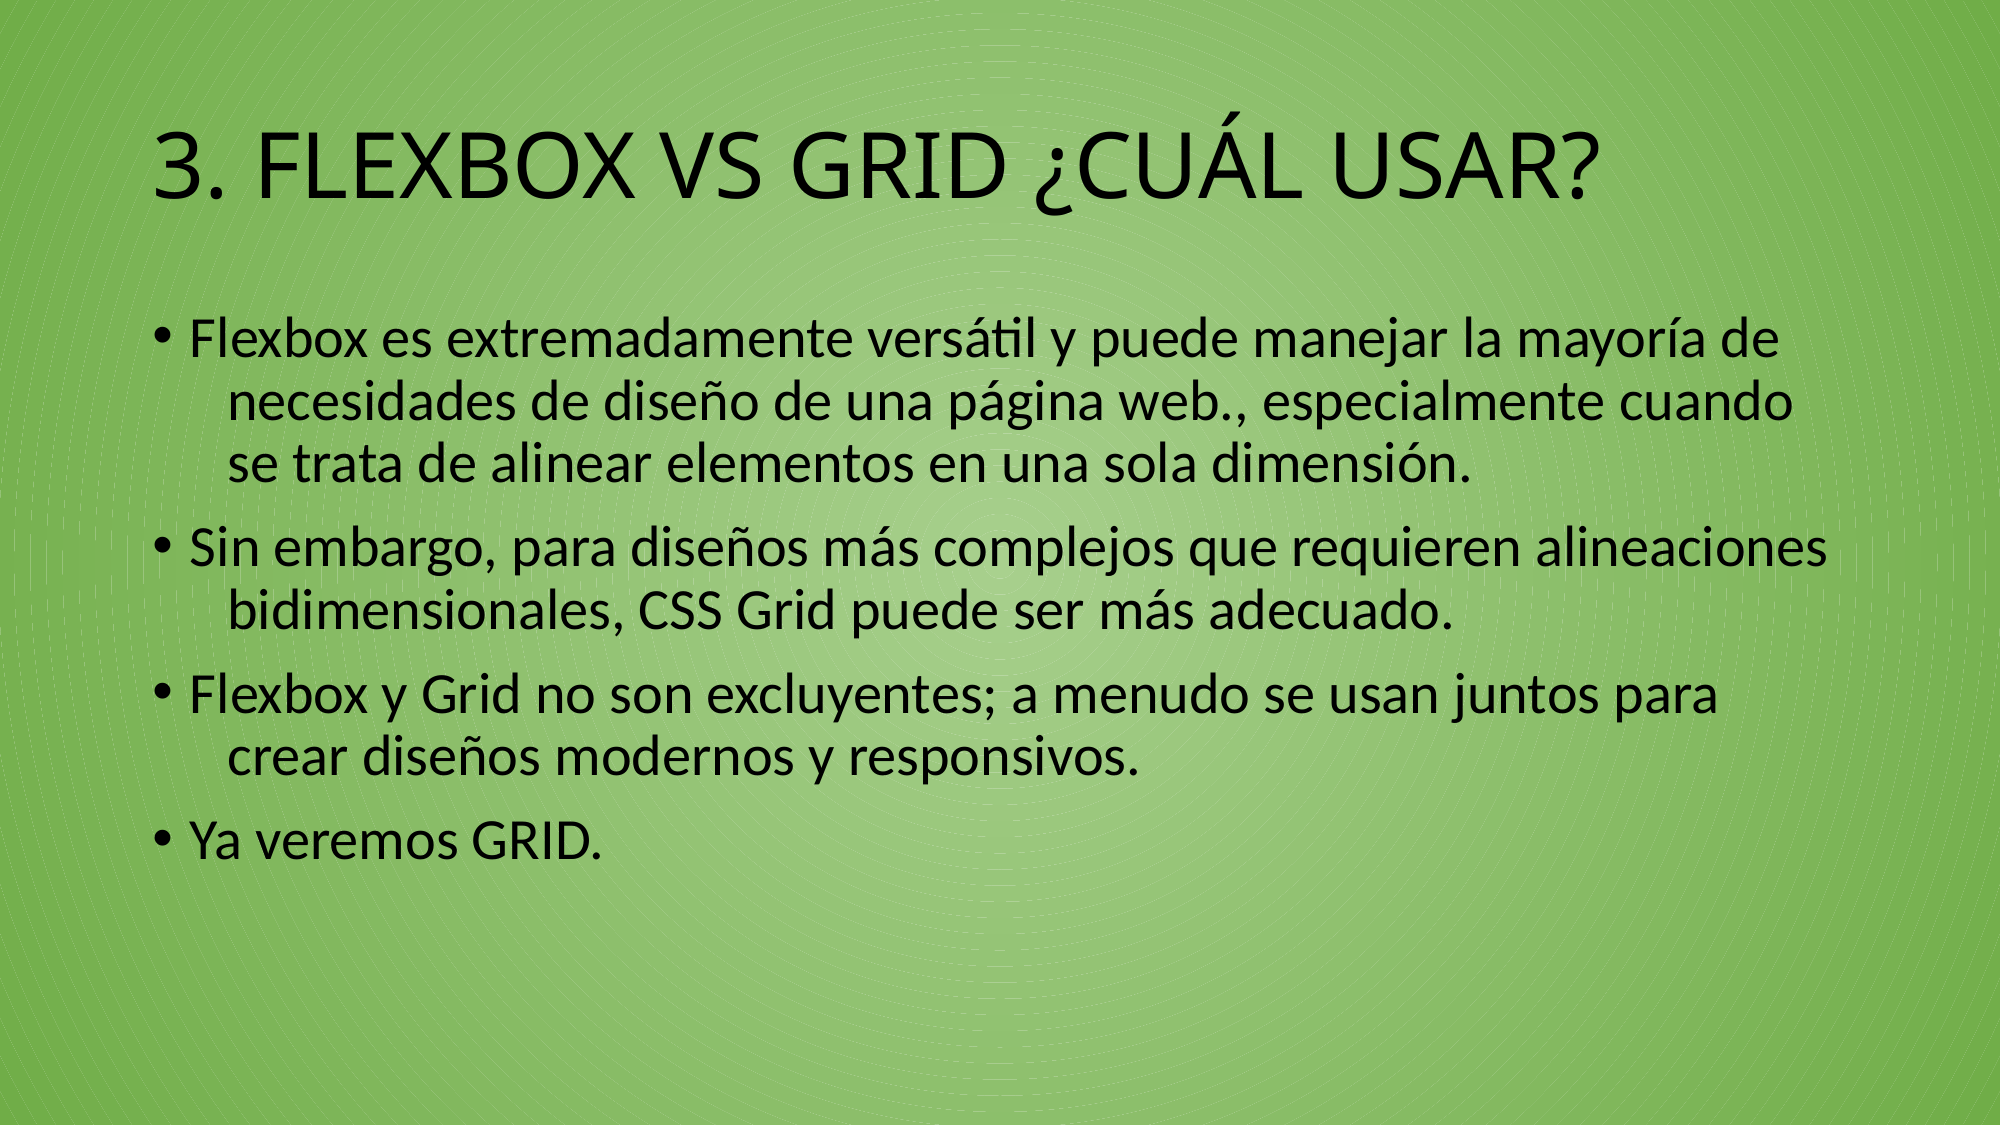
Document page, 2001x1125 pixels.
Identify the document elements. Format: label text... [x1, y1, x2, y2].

title 3. FLEXBOX VS GRID ¿CUÁL USAR? [137, 59, 1863, 278]
list Flexbox es extremadamente versátil y puede manejar la mayoría de necesidades de diseño de una página web., especialmente cuando se trata de alinear elementos en una sola dimensión. Sin embargo, para diseños más complejos que requieren alineaciones bidimensionales, CSS Grid puede ser más adecuado. Flexbox y Grid no son excluyentes; a menudo se usan juntos para crear diseños modernos y responsivos. Ya veremos GRID. [137, 299, 1863, 1014]
